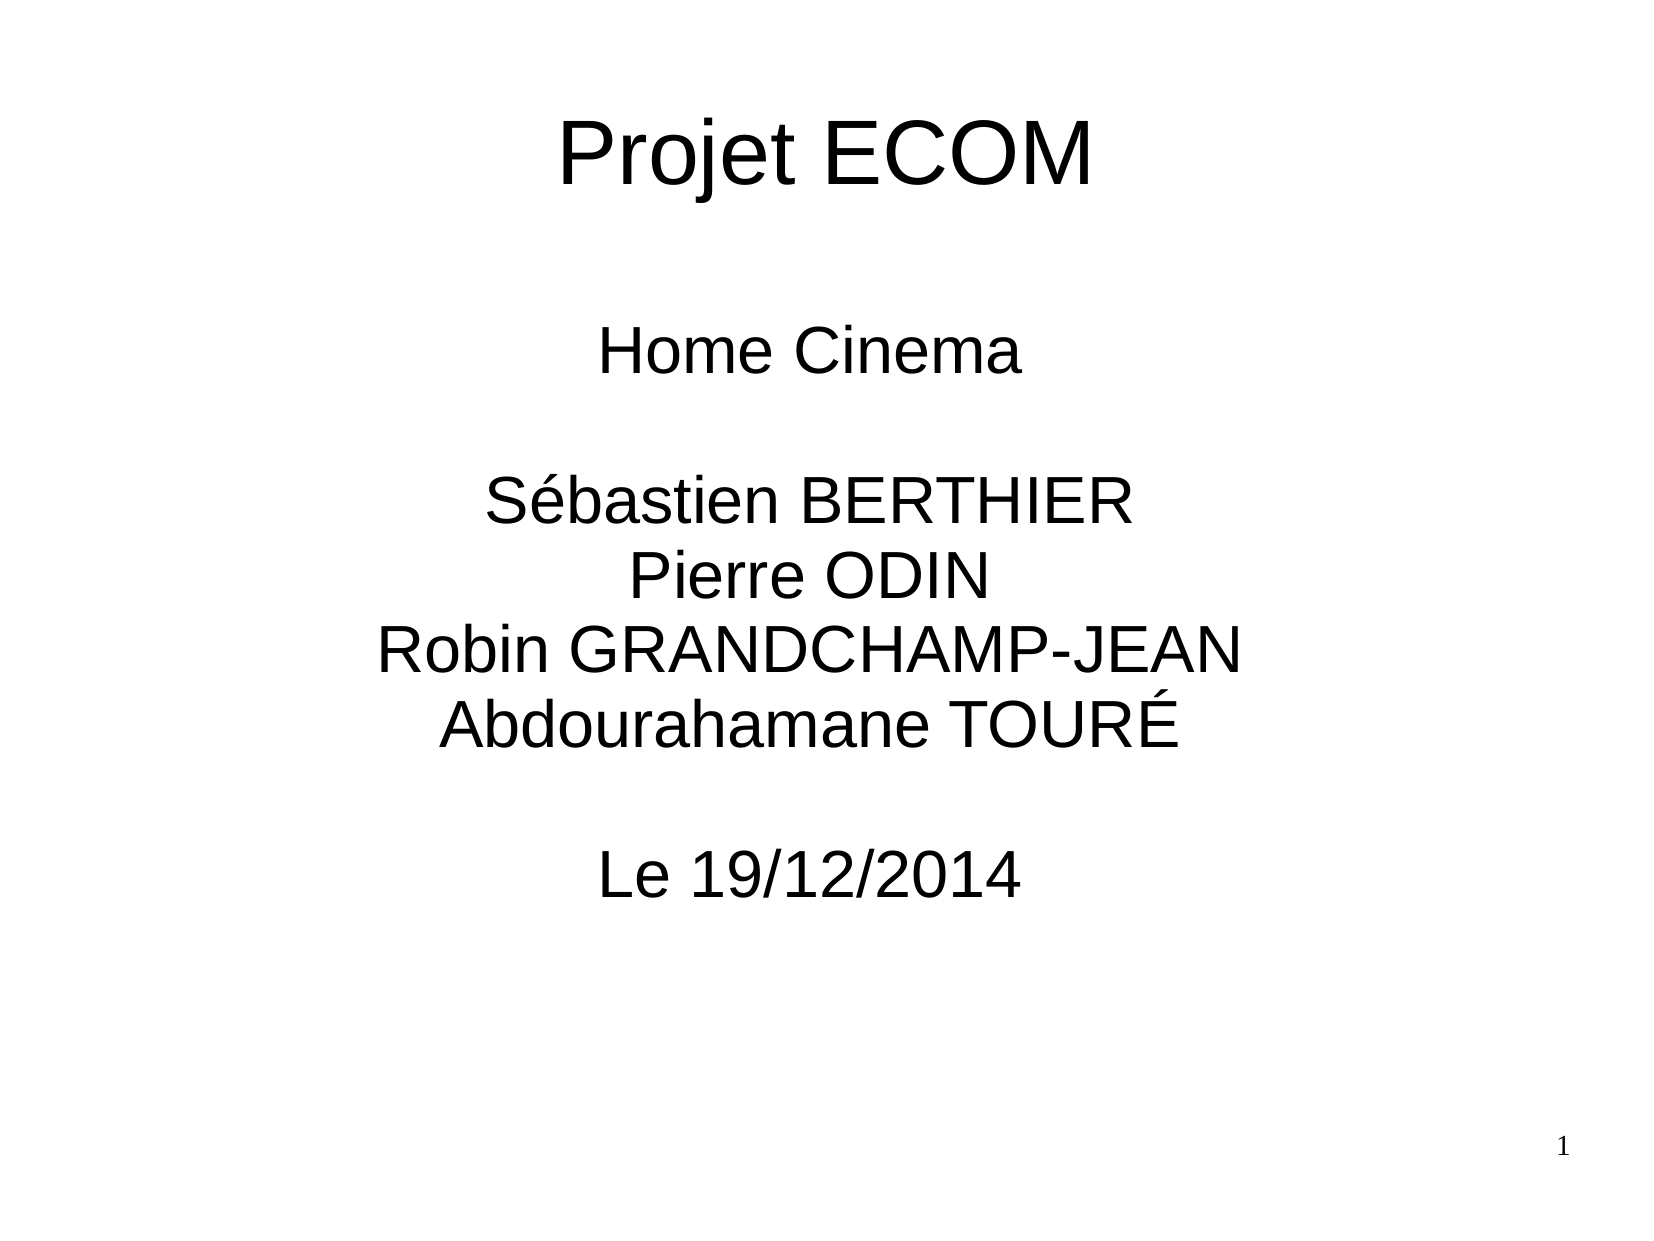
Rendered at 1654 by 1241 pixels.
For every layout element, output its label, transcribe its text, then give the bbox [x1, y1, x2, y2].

title Projet ECOM [82, 49, 1571, 257]
subtitle Home Cinema Sébastien BERTHIER Pierre ODIN Robin GRANDCHAMP-JEAN Abdourahamane TOURÉ Le 19/12/2014 [82, 290, 1538, 1010]
